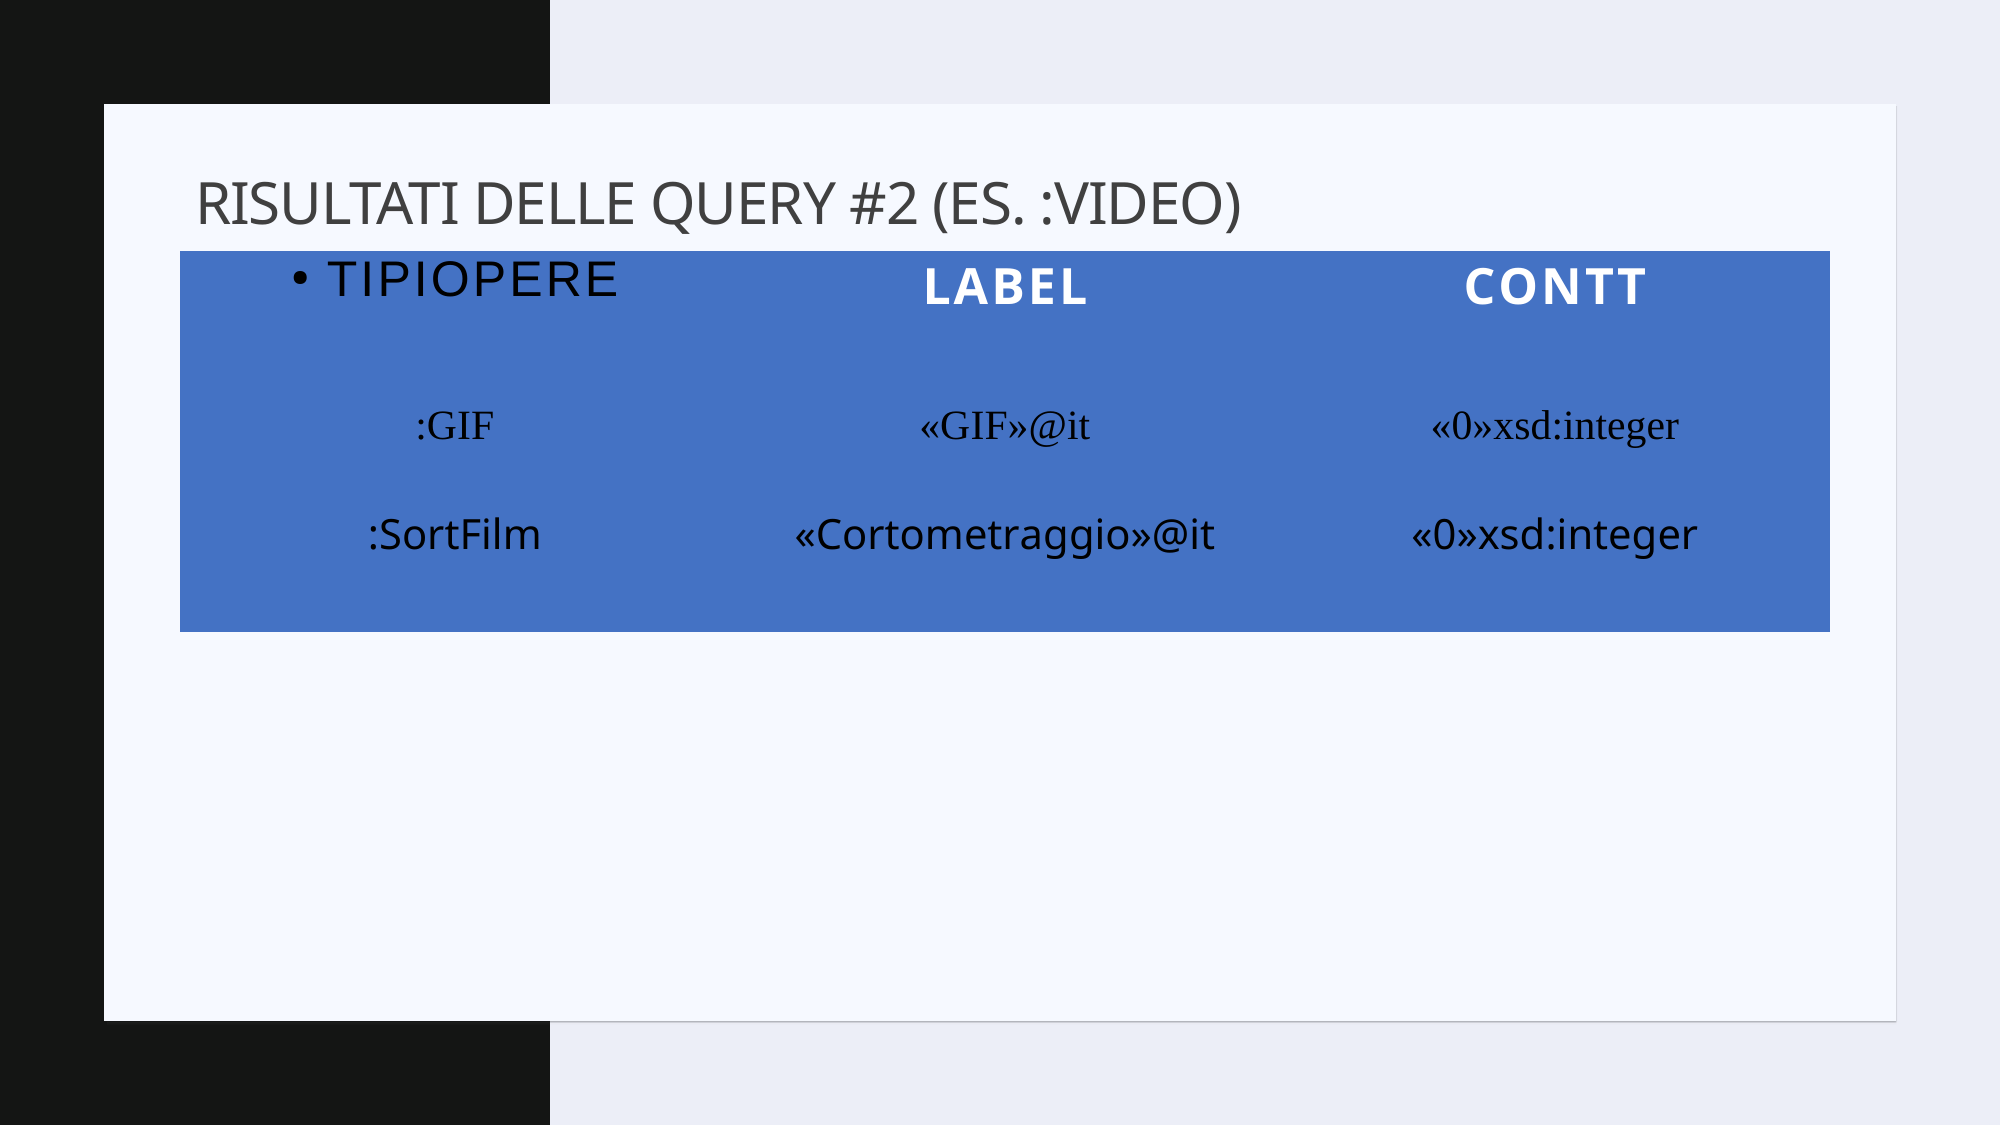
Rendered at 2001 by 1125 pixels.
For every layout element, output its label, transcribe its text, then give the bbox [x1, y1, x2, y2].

table_header label [730, 252, 1280, 403]
table_cell :SortFilm [180, 505, 730, 632]
table_header Tipiopere [180, 252, 730, 403]
table_header contt [1280, 252, 1830, 403]
table_cell «Cortometraggio»@it [730, 505, 1280, 632]
table_cell :GIF [180, 403, 730, 505]
table_cell «GIF»@it [730, 403, 1280, 505]
table_cell «0»xsd:integer [1280, 505, 1830, 632]
title Risultati delle query #2 (es. :video) [180, 154, 1831, 252]
table_cell «0»xsd:integer [1280, 403, 1830, 505]
